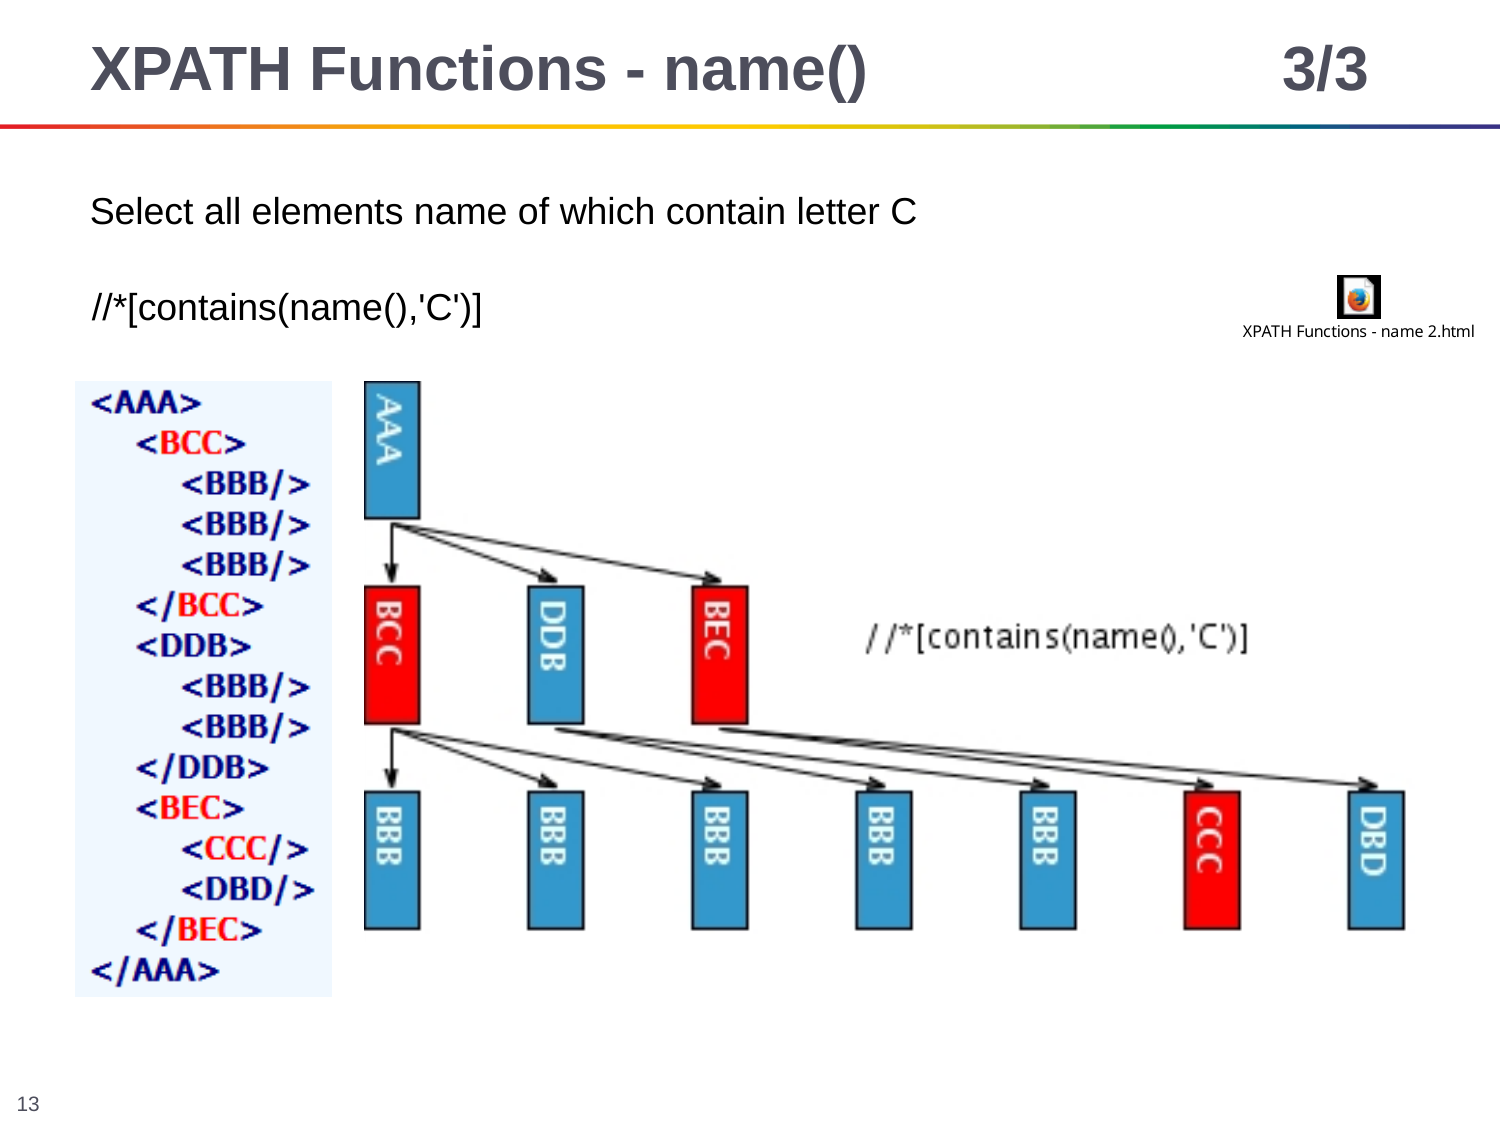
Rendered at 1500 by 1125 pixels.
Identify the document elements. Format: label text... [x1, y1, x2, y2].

title XPATH Functions - name() 3/3 [75, 19, 1425, 111]
text_box //*[contains(name(),'C')] [77, 275, 499, 336]
text_box Select all elements name of which contain letter C [75, 180, 993, 240]
chart [1216, 275, 1500, 347]
picture [364, 381, 1425, 942]
picture [75, 381, 332, 997]
